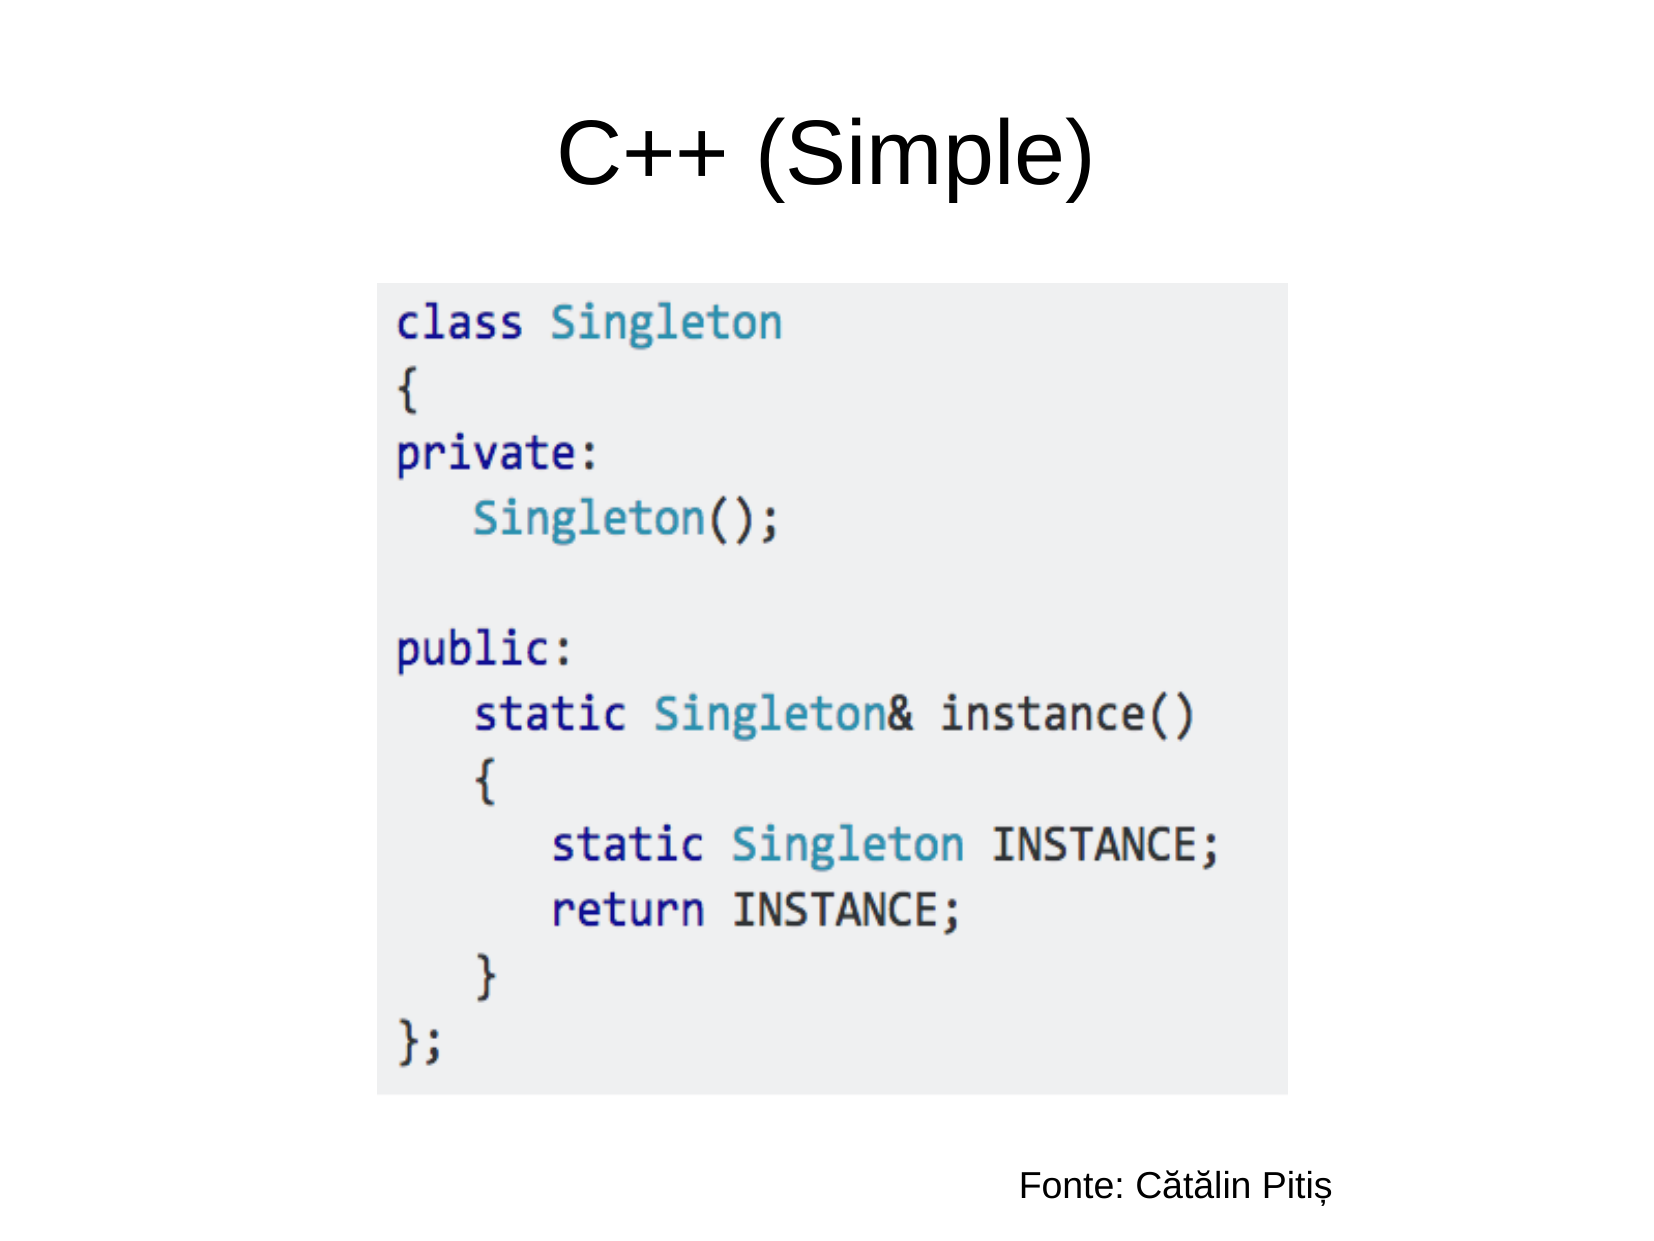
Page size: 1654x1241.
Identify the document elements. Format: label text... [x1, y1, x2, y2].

title C++ (Simple) [82, 49, 1571, 257]
picture [377, 283, 1288, 1102]
text_box Fonte: Cătălin Pitiș [1003, 1157, 1654, 1241]
